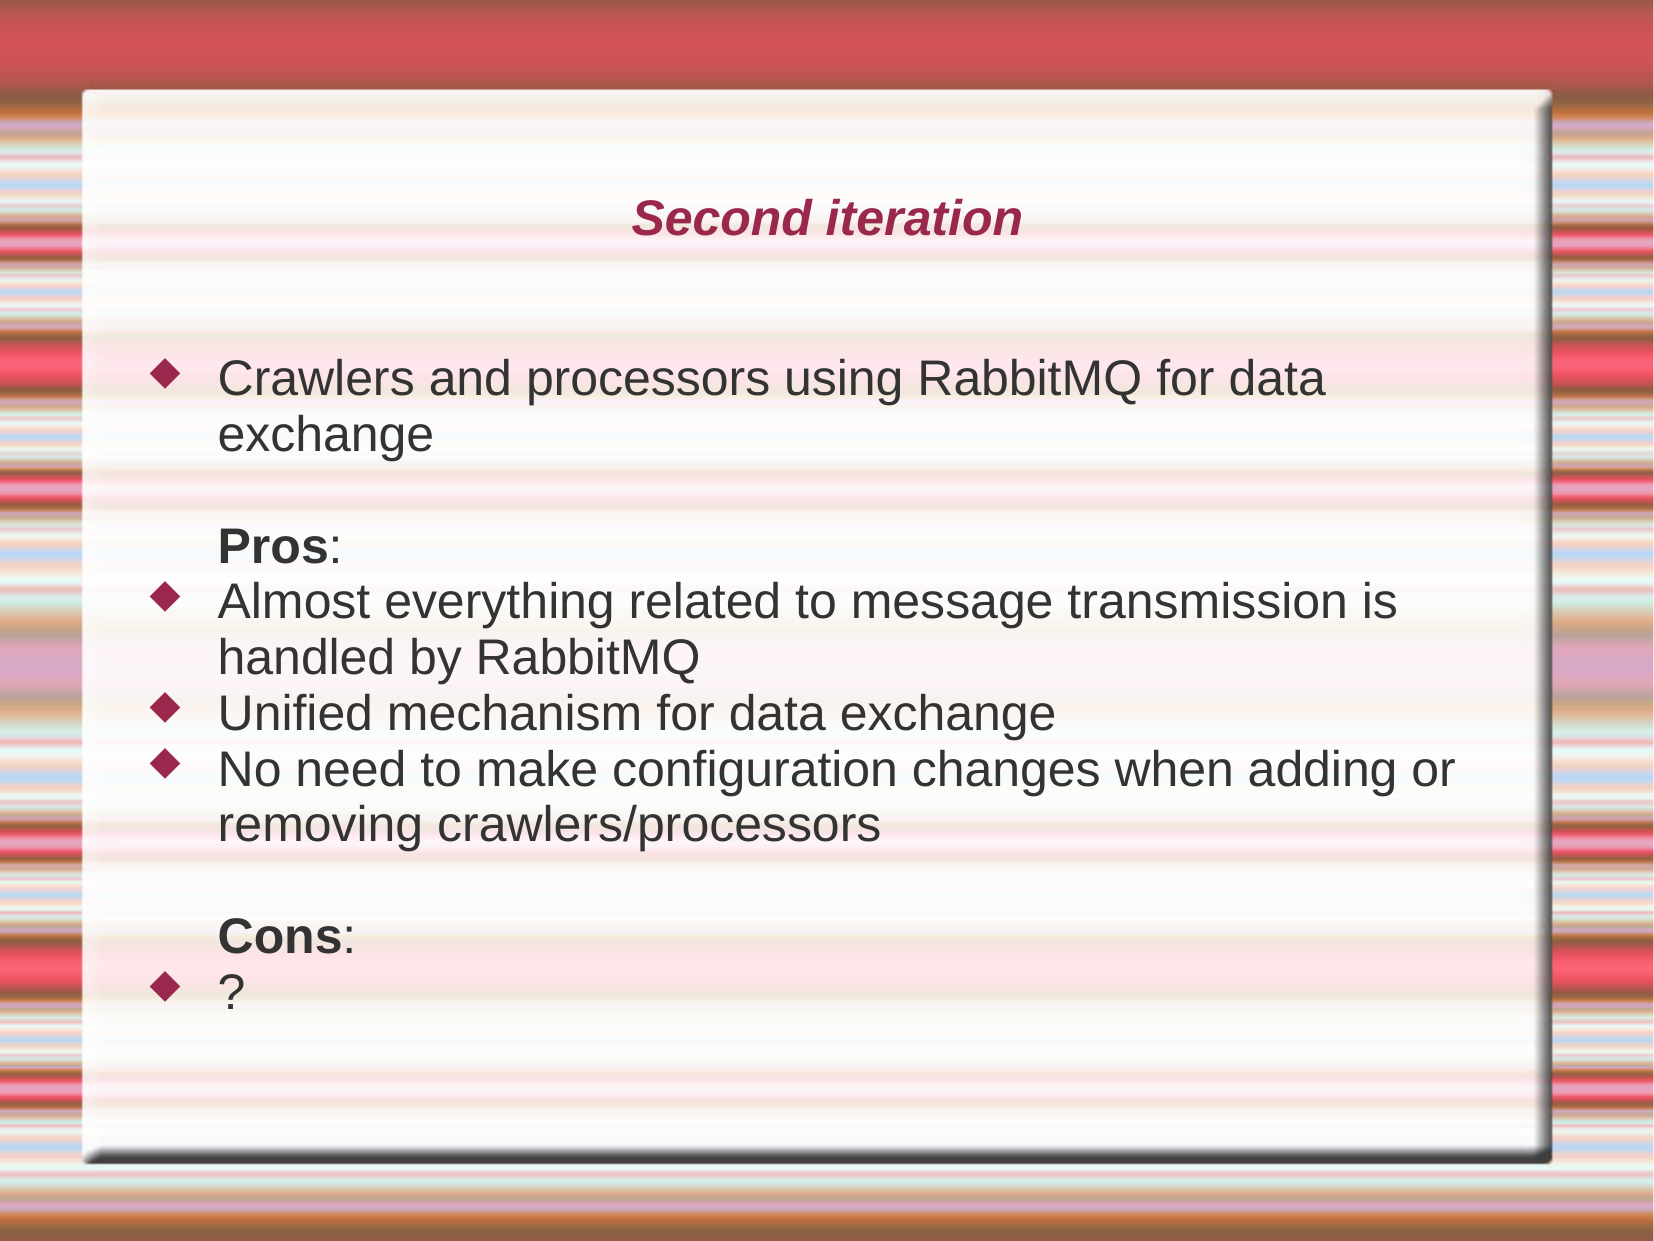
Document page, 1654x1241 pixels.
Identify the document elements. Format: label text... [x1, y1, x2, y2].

list Crawlers and processors using RabbitMQ for data exchange Pros: Almost everything related to message transmission is handled by RabbitMQ Unified mechanism for data exchange No need to make configuration changes when adding or removing crawlers/processors Cons: ? [134, 350, 1516, 1170]
picture [0, 0, 1654, 1241]
title Second iteration [121, 114, 1534, 322]
